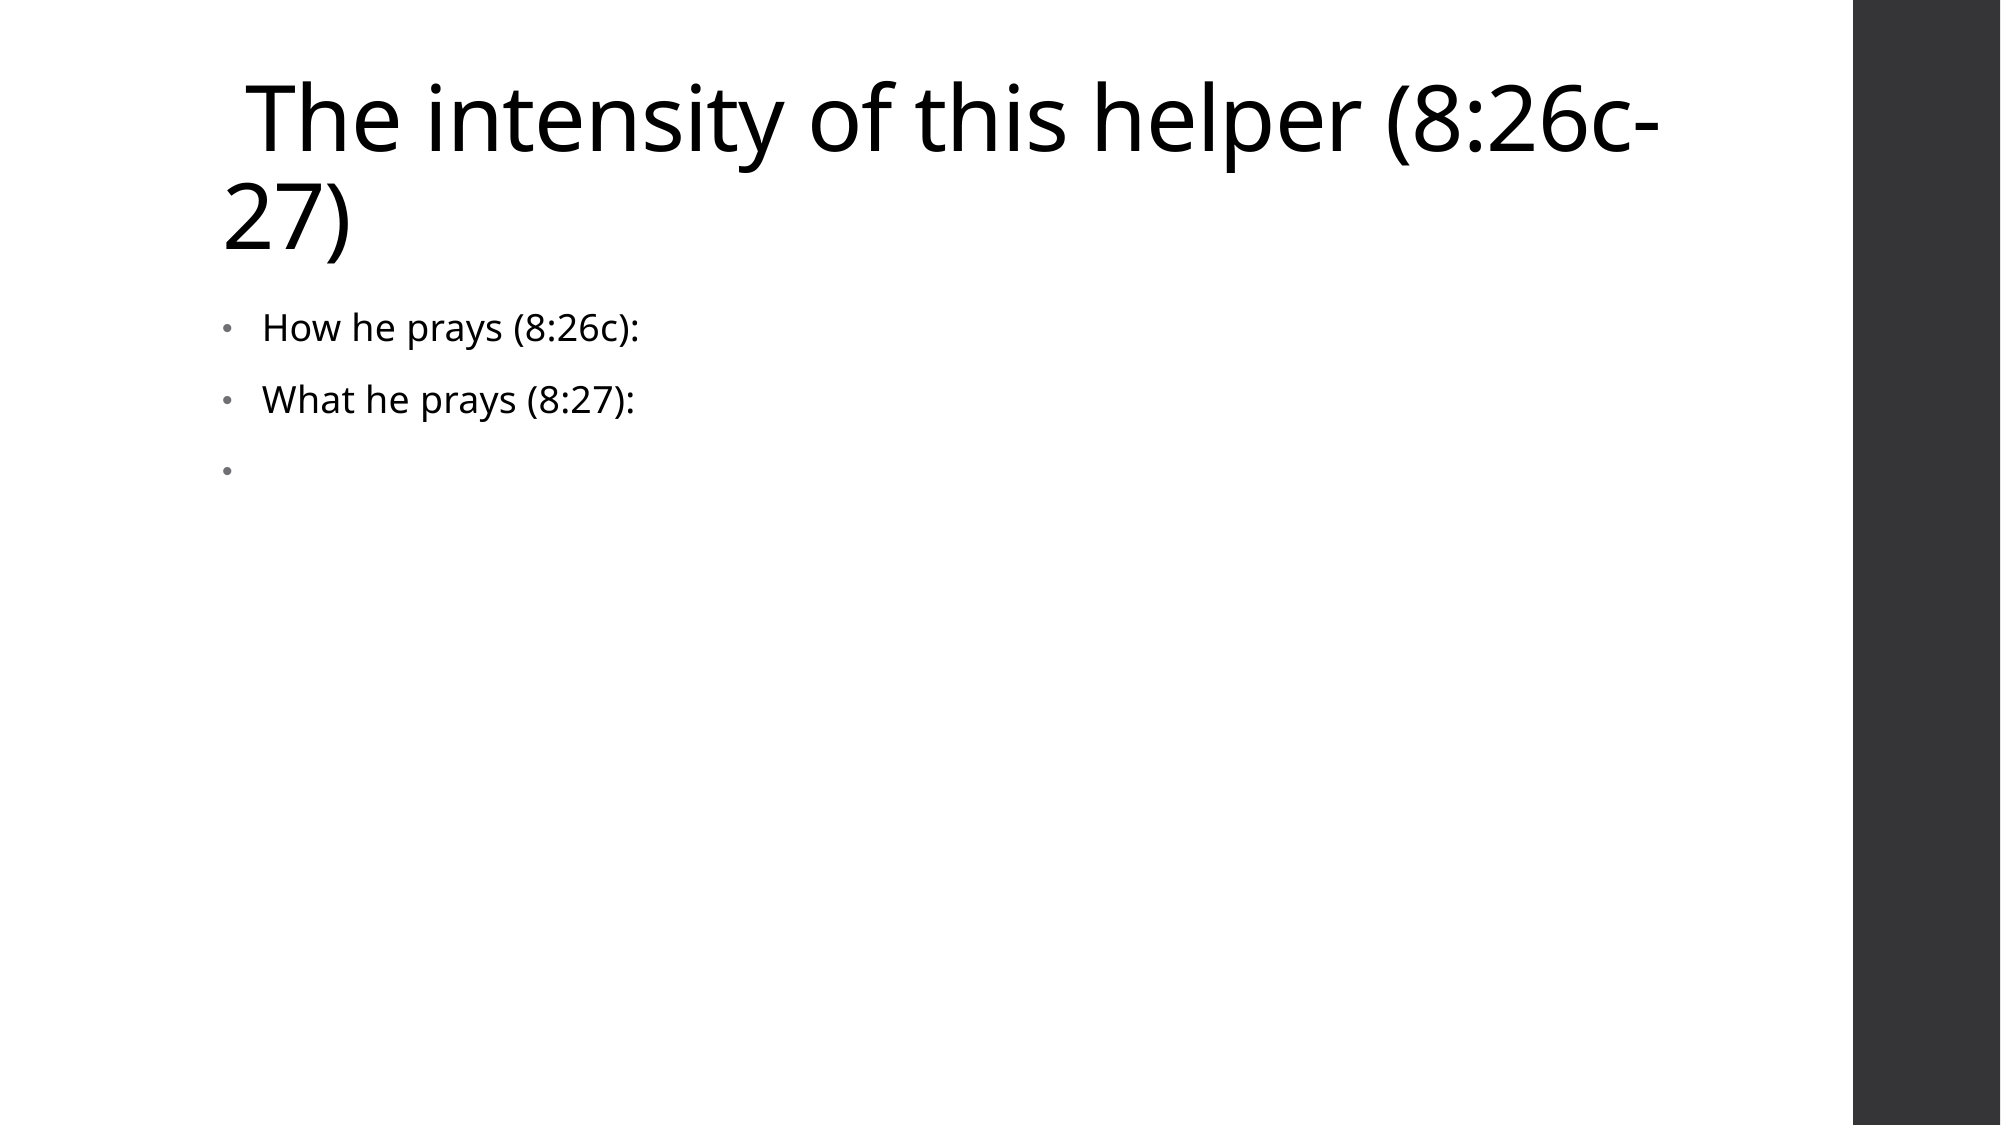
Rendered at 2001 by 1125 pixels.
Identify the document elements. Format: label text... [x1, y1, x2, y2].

title The intensity of this helper (8:26c-27) [206, 60, 1797, 278]
list How he prays (8:26c): What he prays (8:27): [206, 299, 1617, 1014]
